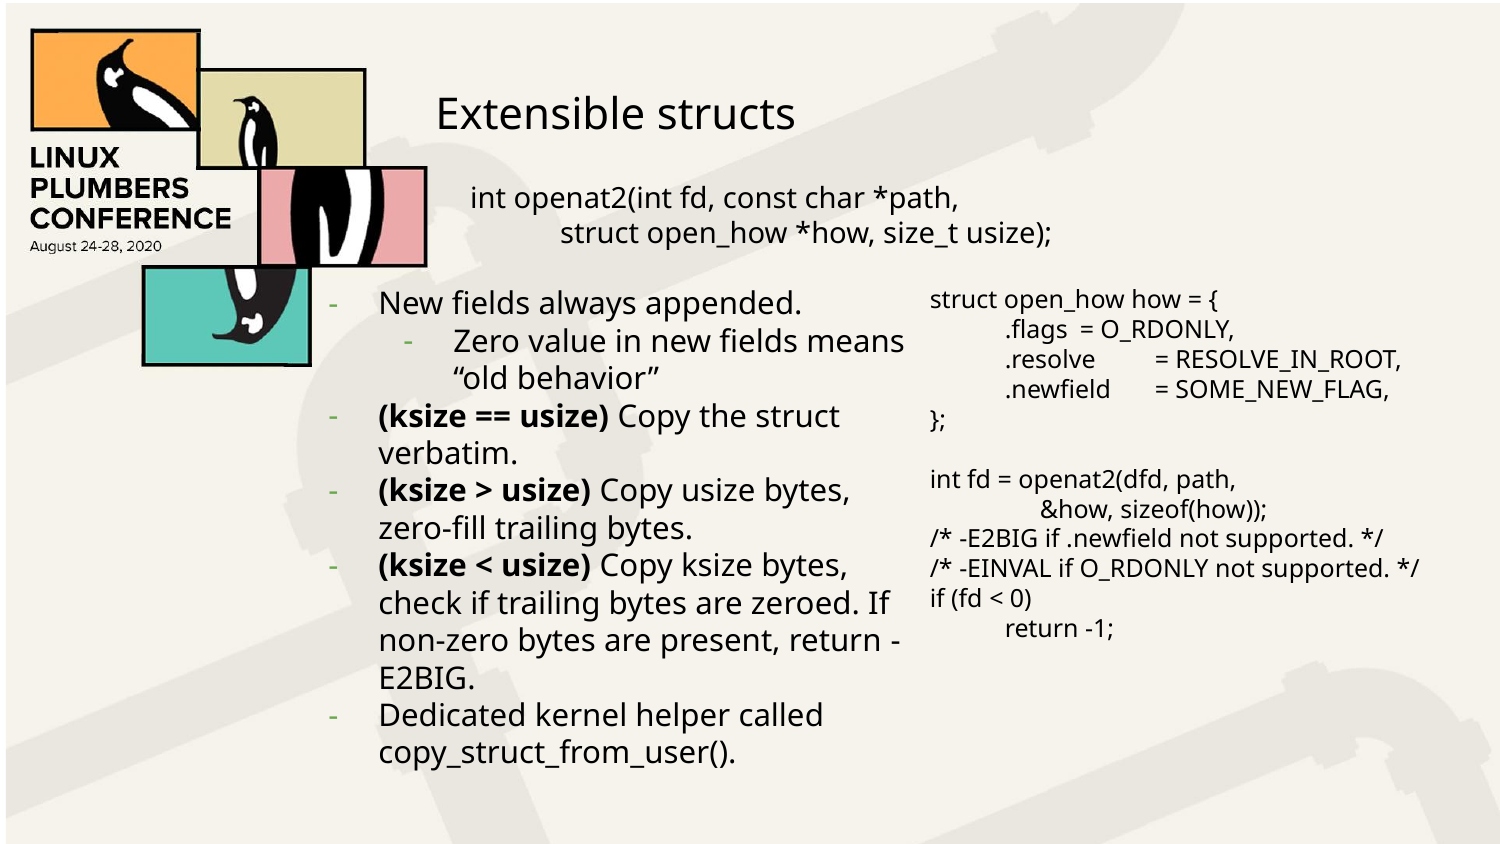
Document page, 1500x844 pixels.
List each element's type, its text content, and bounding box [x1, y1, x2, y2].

title Extensible structs [435, 33, 1425, 191]
list New fields always appended. Zero value in new fields means “old behavior” (ksize == usize) Copy the struct verbatim. (ksize > usize) Copy usize bytes, zero-fill trailing bytes. (ksize < usize) Copy ksize bytes, check if trailing bytes are zeroed. If non-zero bytes are present, return -E2BIG. Dedicated kernel helper called copy_struct_from_user(). [293, 283, 920, 736]
text_box int openat2(int fd, const char *path, struct open_how *how, size_t usize); [455, 164, 1228, 277]
list struct open_how how = { .flags = O_RDONLY, .resolve = RESOLVE_IN_ROOT, .newfield = SOME_NEW_FLAG, }; int fd = openat2(dfd, path, &how, sizeof(how)); /* -E2BIG if .newfield not supported. */ /* -EINVAL if O_RDONLY not supported. */ if (fd < 0) return -1; [929, 283, 1481, 736]
picture [5, 3, 1500, 844]
